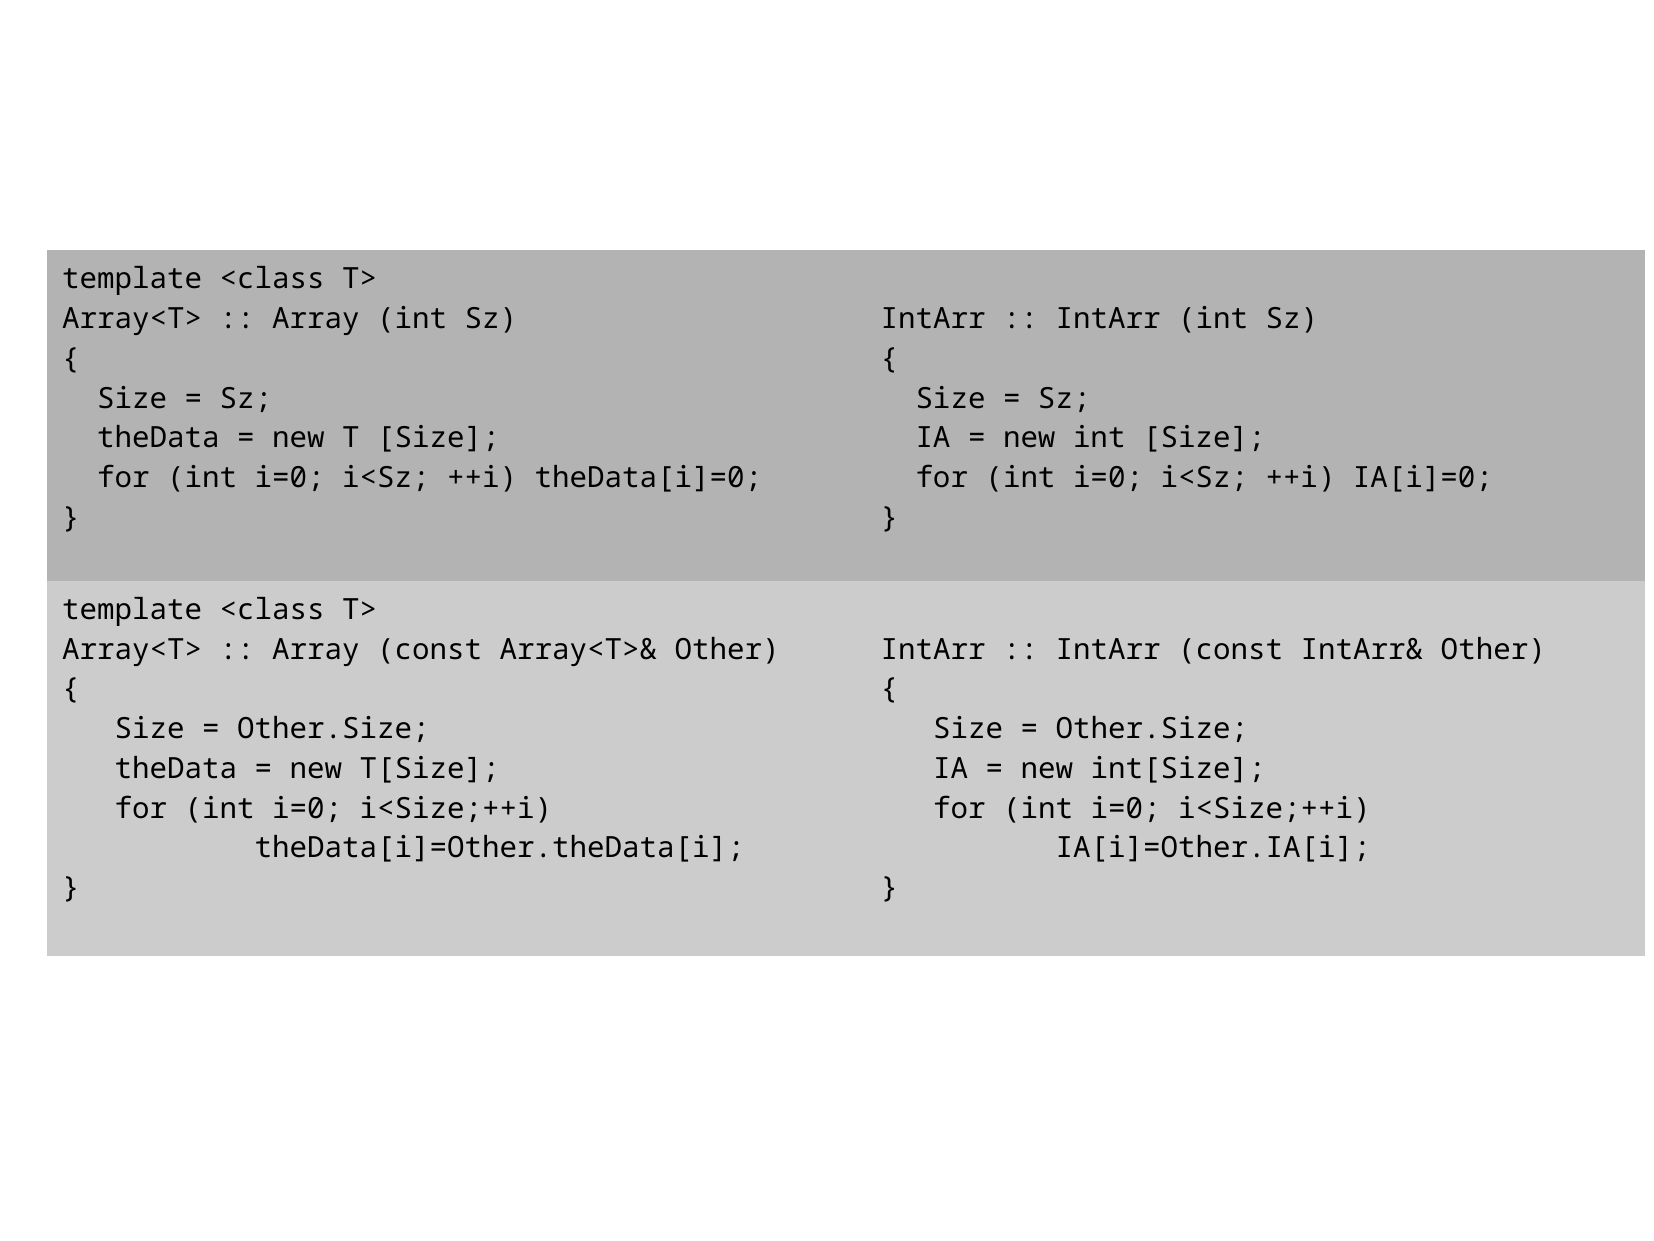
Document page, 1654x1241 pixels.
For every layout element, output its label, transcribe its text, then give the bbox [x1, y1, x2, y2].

table_cell template <class T> Array<T> :: Array (const Array<T>& Other) { Size = Other.Size; theData = new T[Size]; for (int i=0; i<Size;++i) theData[i]=Other.theData[i]; } [47, 581, 866, 956]
table_header IntArr :: IntArr (int Sz) { Size = Sz; IA = new int [Size]; for (int i=0; i<Sz; ++i) IA[i]=0; } [866, 250, 1645, 581]
table_header template <class T> Array<T> :: Array (int Sz) { Size = Sz; theData = new T [Size]; for (int i=0; i<Sz; ++i) theData[i]=0; } [47, 250, 866, 581]
table_cell IntArr :: IntArr (const IntArr& Other) { Size = Other.Size; IA = new int[Size]; for (int i=0; i<Size;++i) IA[i]=Other.IA[i]; } [866, 581, 1645, 956]
